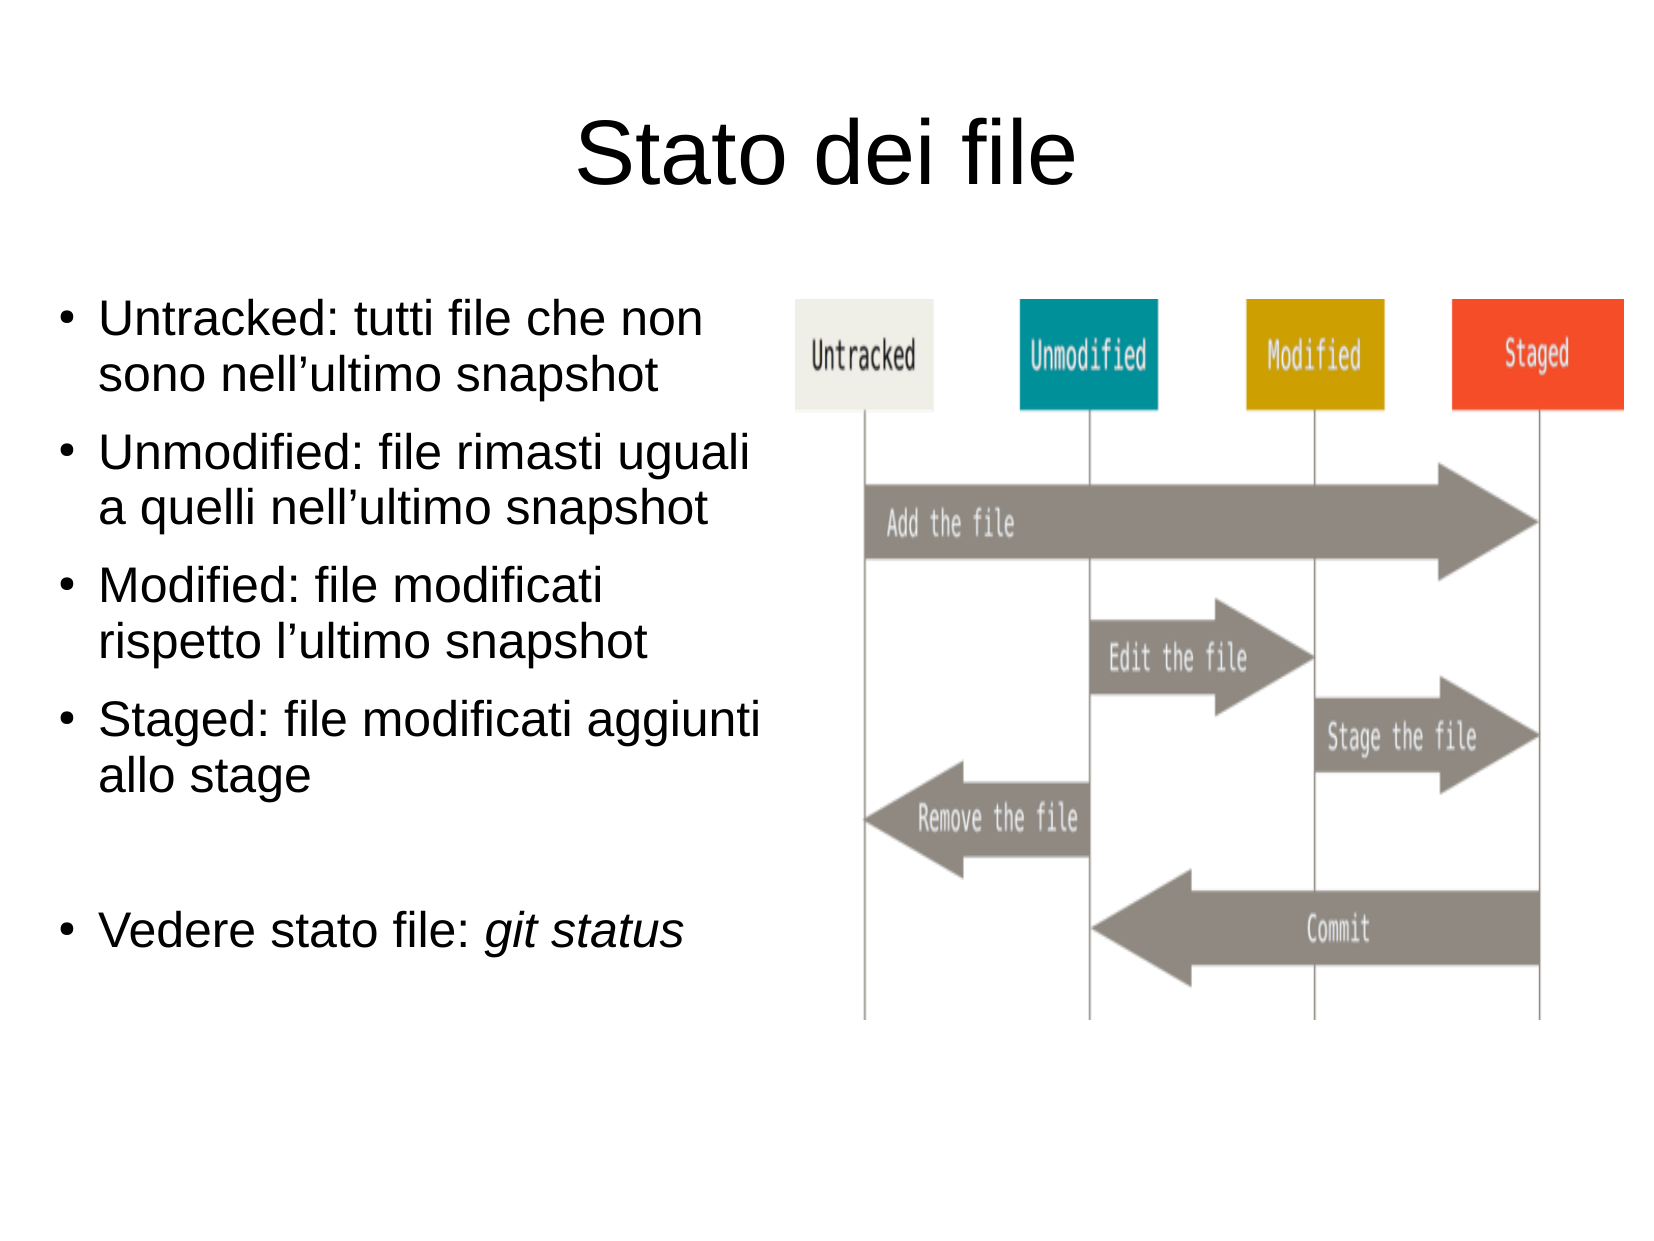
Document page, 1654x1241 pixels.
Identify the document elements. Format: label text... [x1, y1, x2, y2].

list Untracked: tutti file che non sono nell’ultimo snapshot Unmodified: file rimasti uguali a quelli nell’ultimo snapshot Modified: file modificati rispetto l’ultimo snapshot Staged: file modificati aggiunti allo stage Vedere stato file: git status [45, 290, 772, 1010]
picture [795, 299, 1624, 1021]
title Stato dei file [82, 49, 1571, 257]
